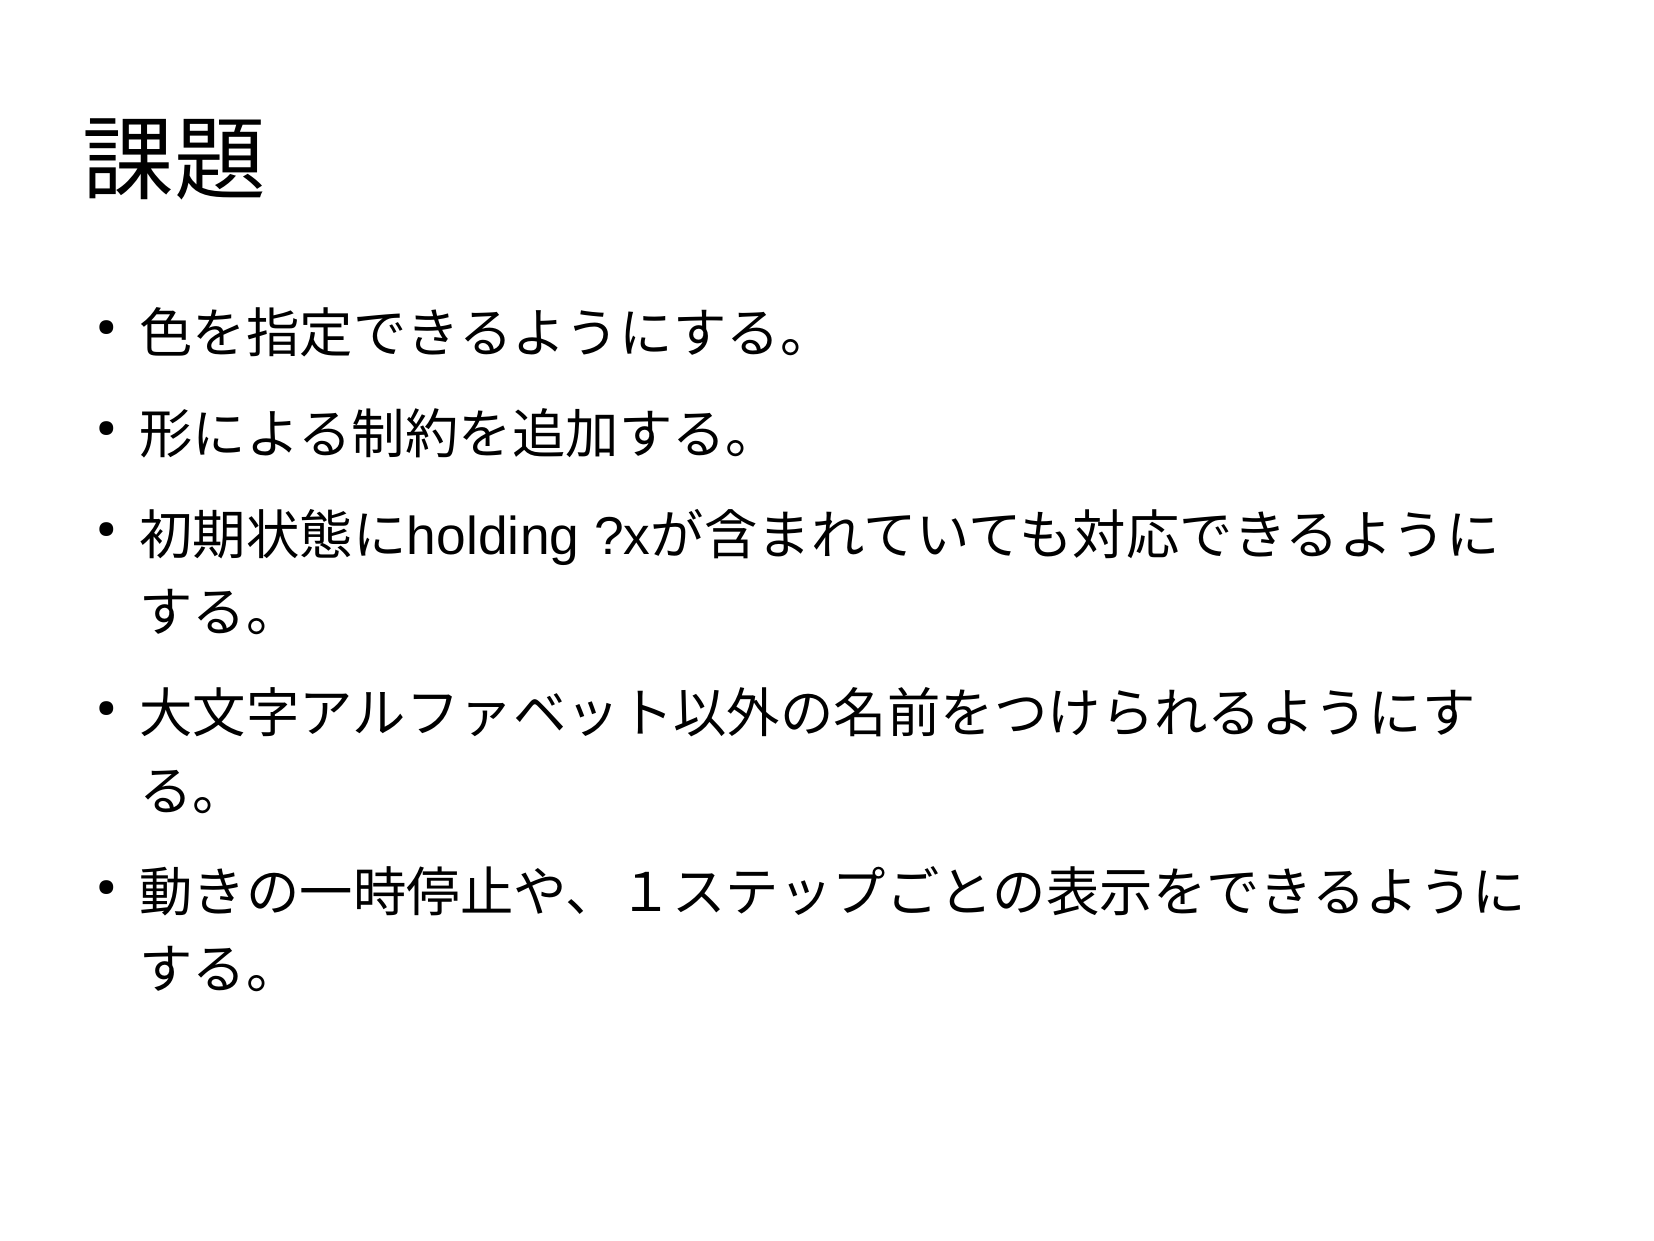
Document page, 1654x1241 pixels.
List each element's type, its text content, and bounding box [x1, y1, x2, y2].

list 色を指定できるようにする。 形による制約を追加する。 初期状態にholding ?xが含まれていても対応できるようにする。 大文字アルファベット以外の名前をつけられるようにする。 動きの一時停止や、１ステップごとの表示をできるようにする。 [82, 290, 1538, 1010]
title 課題 [82, 49, 1571, 257]
